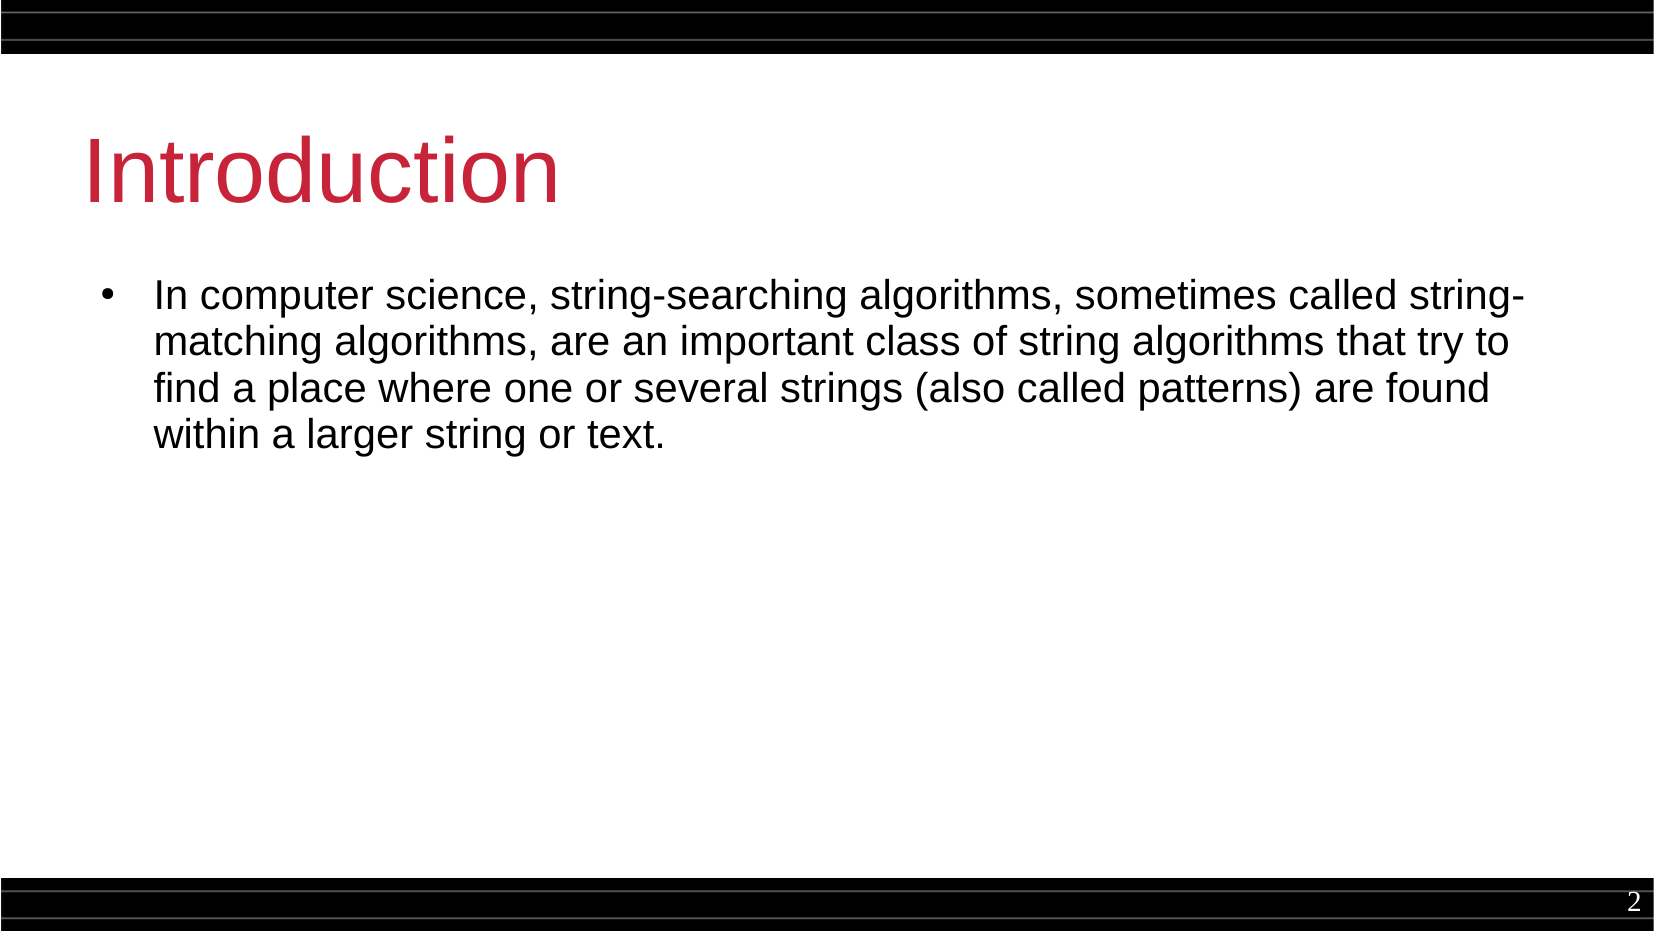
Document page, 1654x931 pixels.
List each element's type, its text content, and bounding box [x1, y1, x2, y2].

picture [1, 0, 1654, 54]
picture [1, 878, 1654, 931]
title Introduction [82, 92, 1571, 249]
list In computer science, string-searching algorithms, sometimes called string-matching algorithms, are an important class of string algorithms that try to find a place where one or several strings (also called patterns) are found within a larger string or text. [82, 271, 1571, 851]
